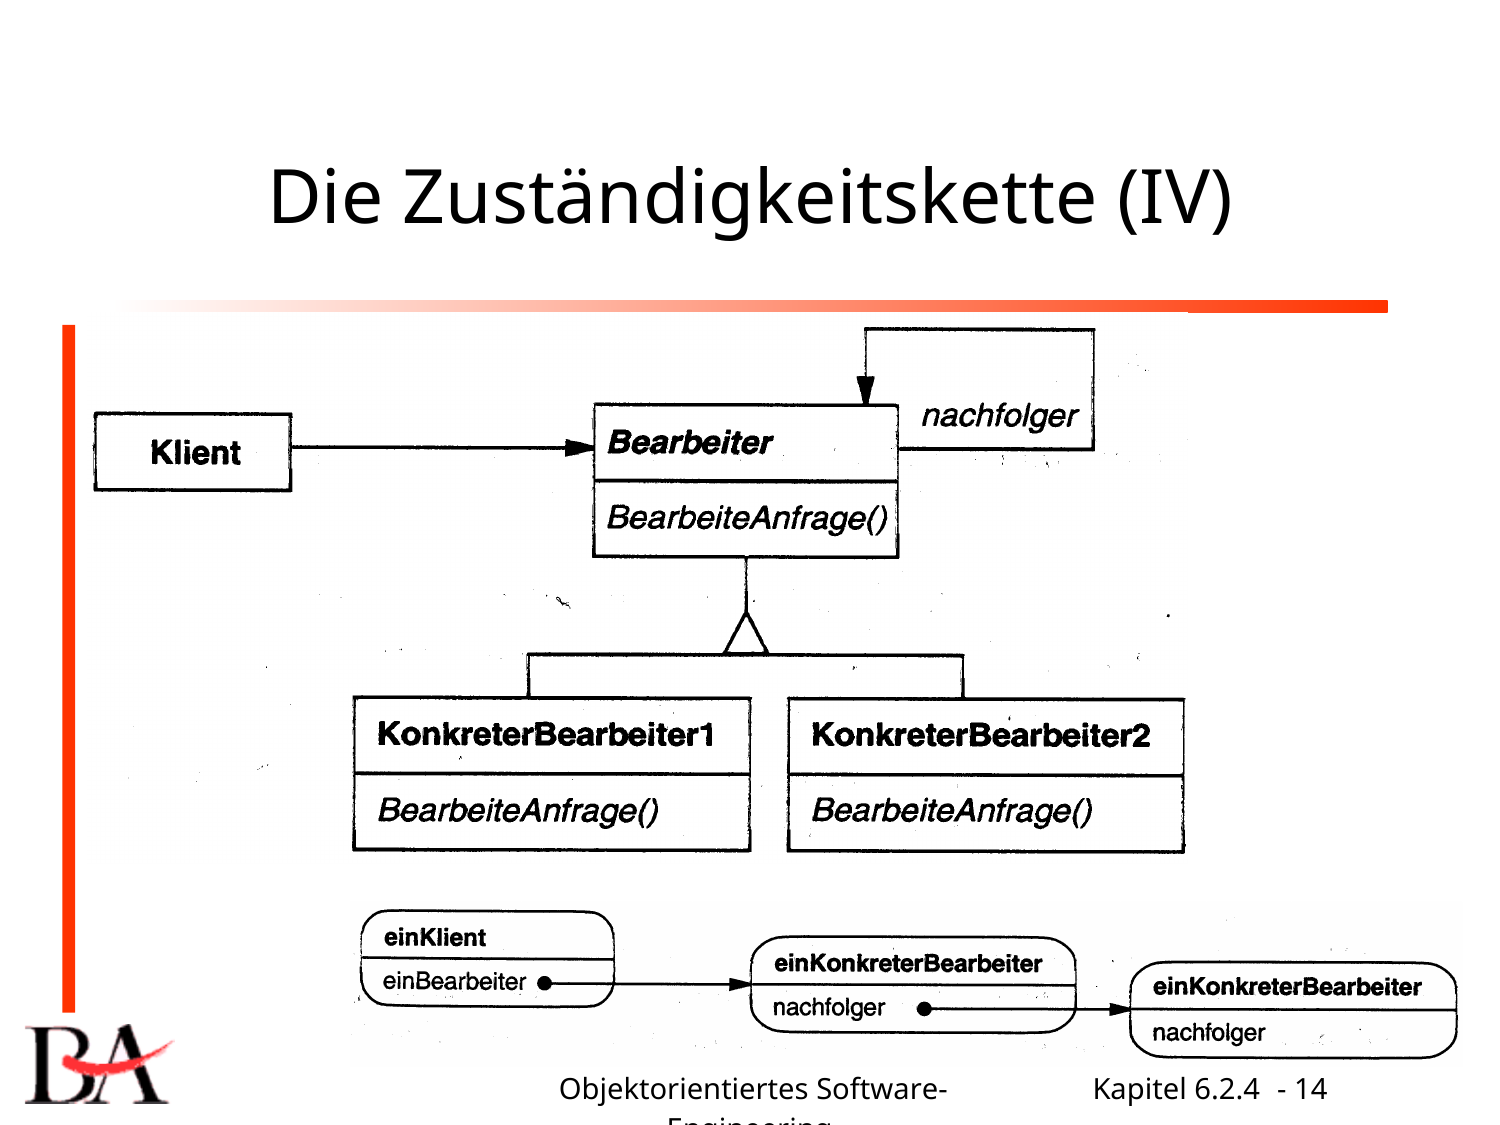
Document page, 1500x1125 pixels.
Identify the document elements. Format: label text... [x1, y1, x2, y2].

chart [350, 901, 1463, 1067]
title Die Zuständigkeitskette (IV) [112, 99, 1388, 288]
chart [87, 312, 1188, 865]
picture [24, 1024, 175, 1104]
